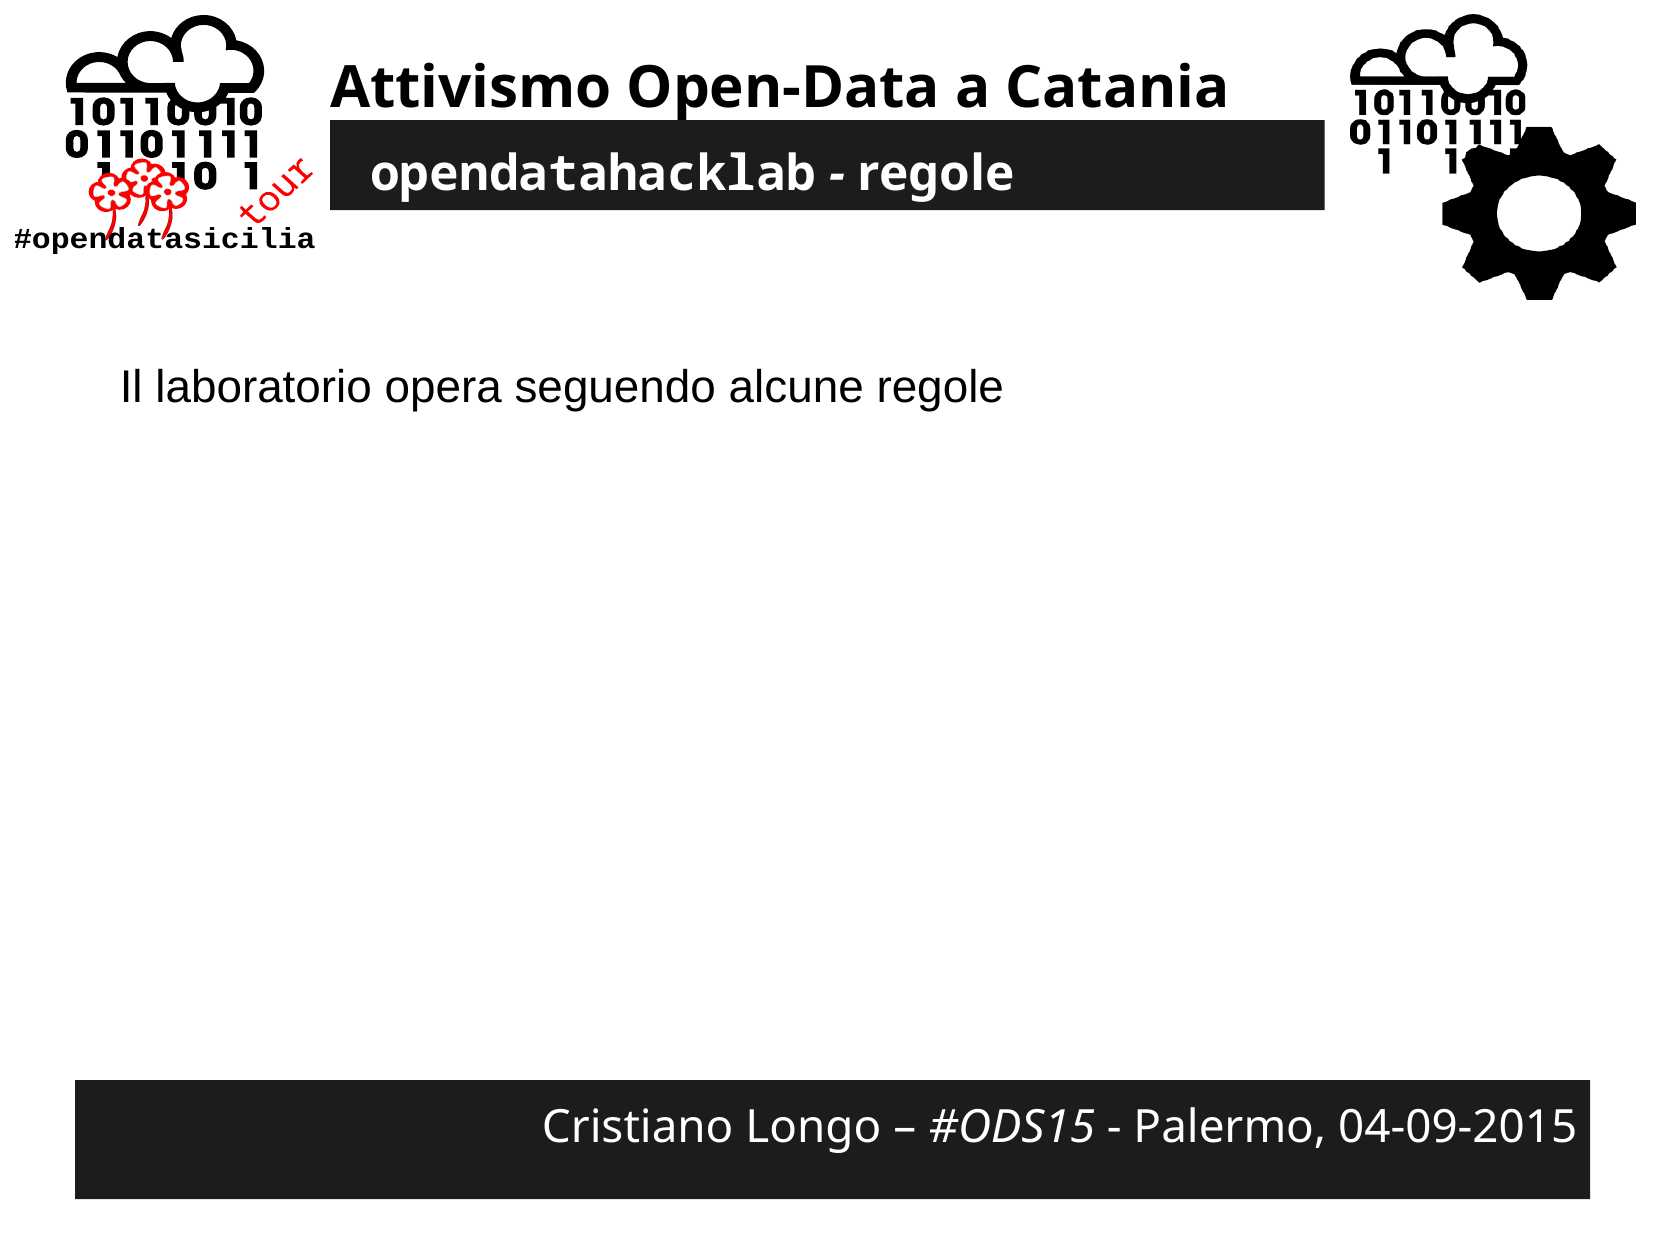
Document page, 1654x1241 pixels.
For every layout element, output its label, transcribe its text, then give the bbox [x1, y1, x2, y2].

list Cristiano Longo – #ODS15 - Palermo, 04-09-2015 [75, 1080, 1591, 1200]
picture [15, 15, 316, 256]
text_box Il laboratorio opera seguendo alcune regole [105, 353, 1591, 421]
list opendatahacklab - regole [330, 120, 1325, 211]
list Attivismo Open-Data a Catania [330, 45, 1321, 120]
picture [1350, 14, 1636, 301]
